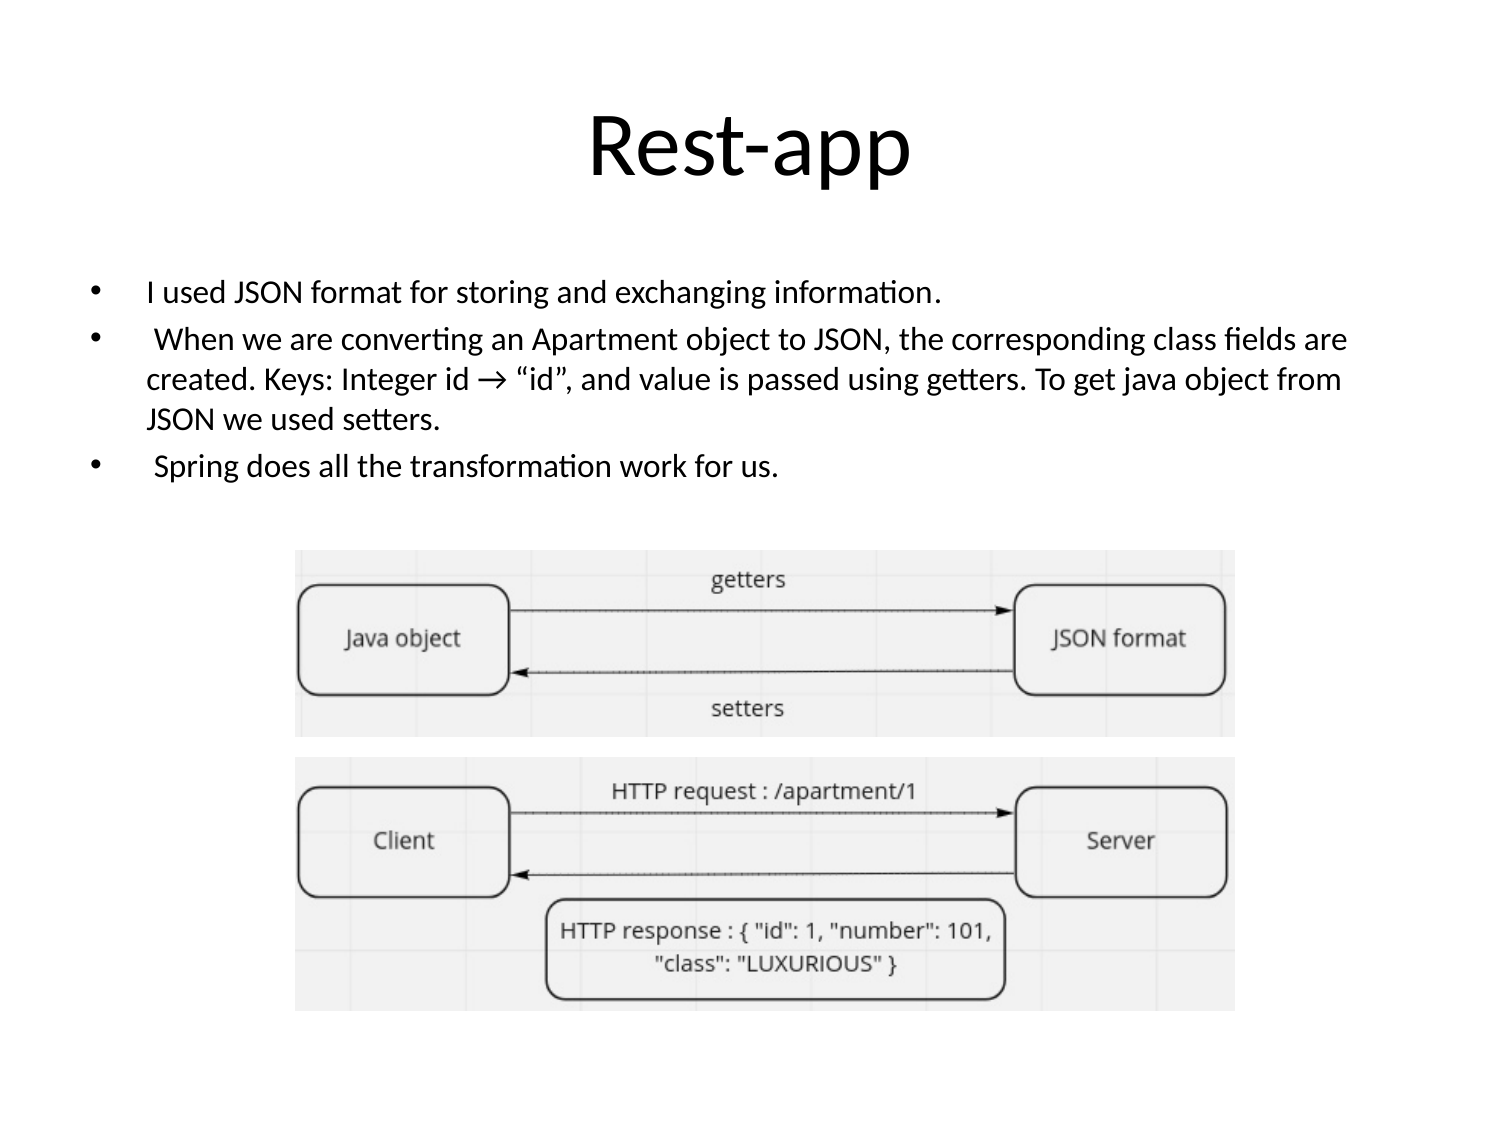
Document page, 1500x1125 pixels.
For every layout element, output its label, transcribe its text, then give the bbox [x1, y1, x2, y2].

list I used JSON format for storing and exchanging information. When we are converting an Apartment object to JSON, the corresponding class fields are created. Keys: Integer id → “id”, and value is passed using getters. To get java object from JSON we used setters. Spring does all the transformation work for us. [75, 262, 1425, 1005]
picture [295, 550, 1235, 737]
picture [295, 757, 1235, 1011]
title Rest-app [75, 45, 1425, 233]
